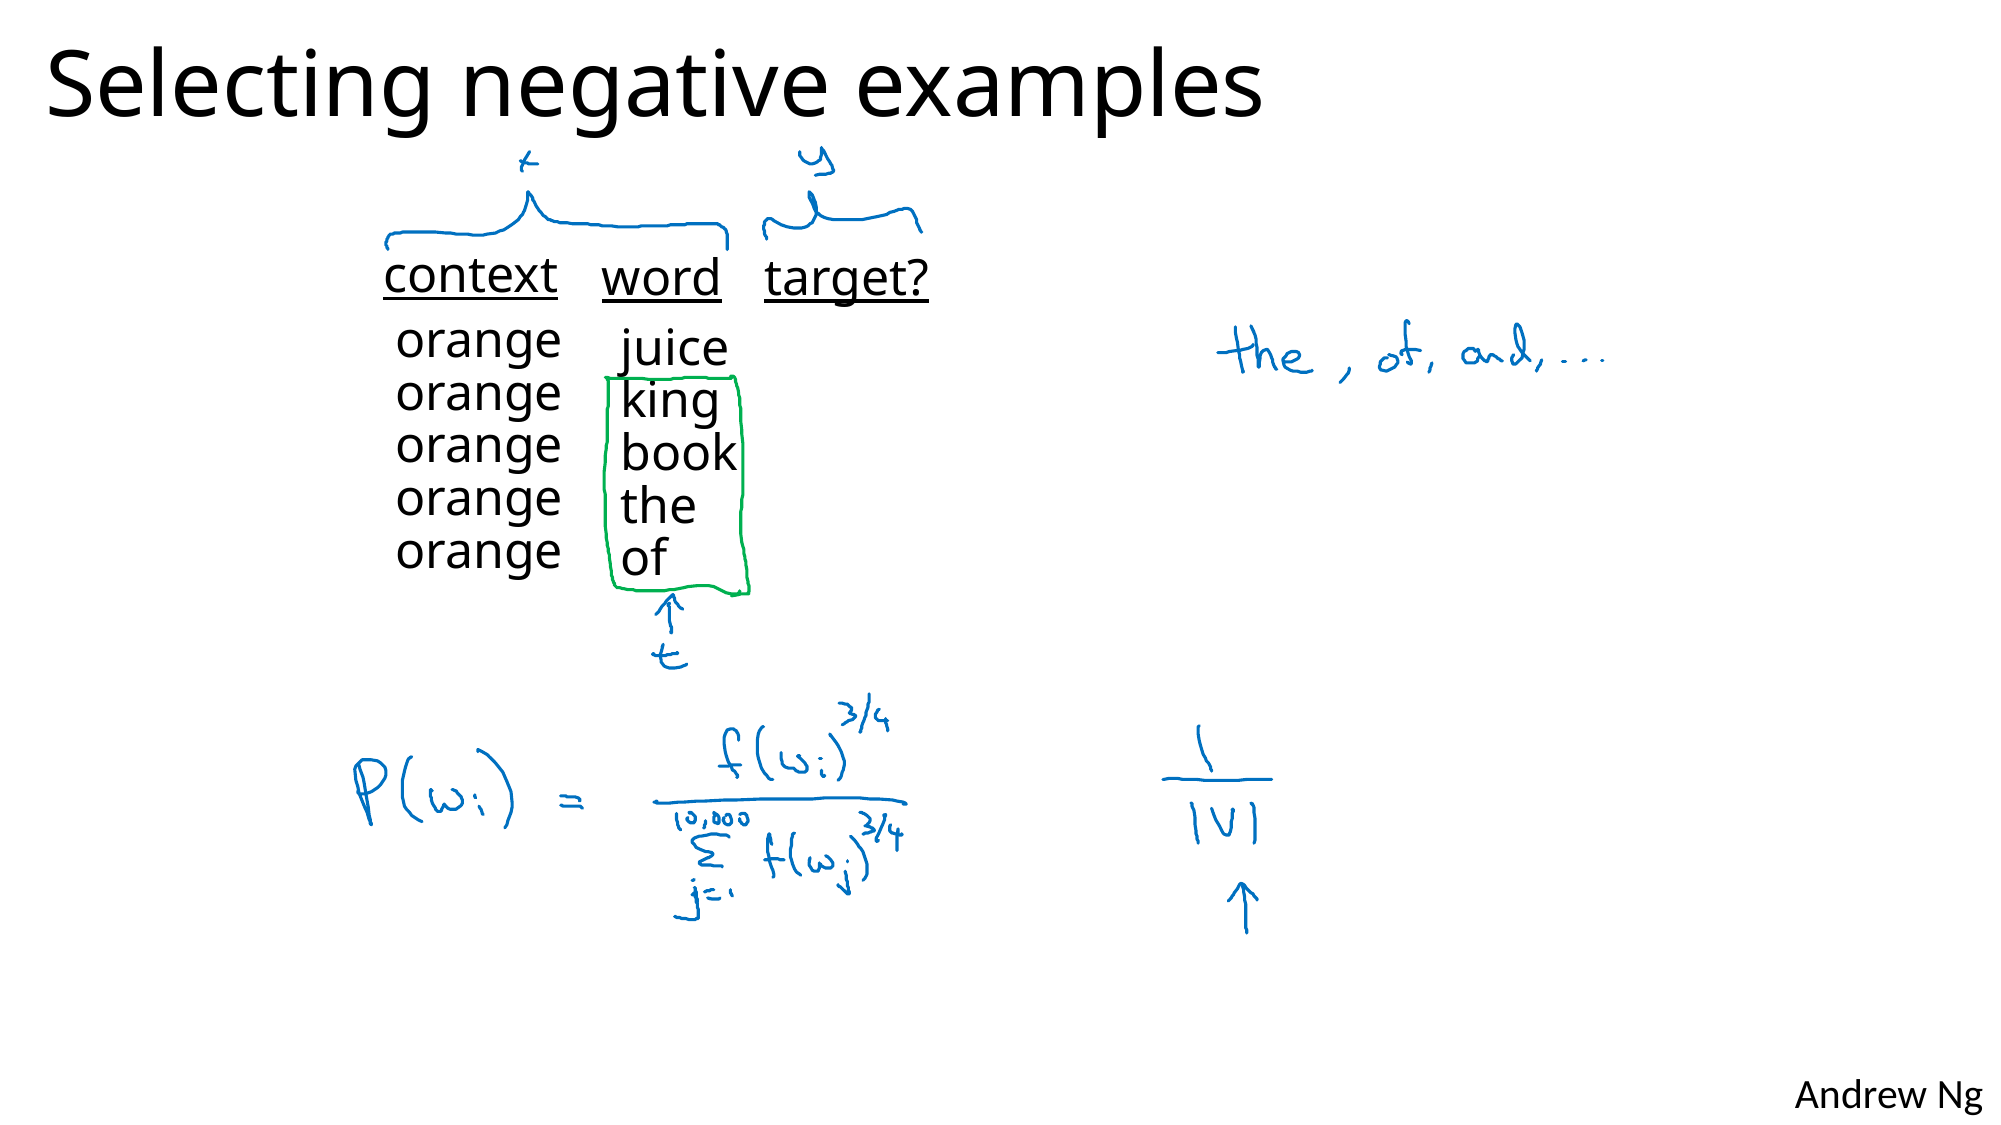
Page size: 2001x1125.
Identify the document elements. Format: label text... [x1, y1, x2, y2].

picture [351, 143, 1608, 938]
title Selecting negative examples [30, 29, 2000, 248]
